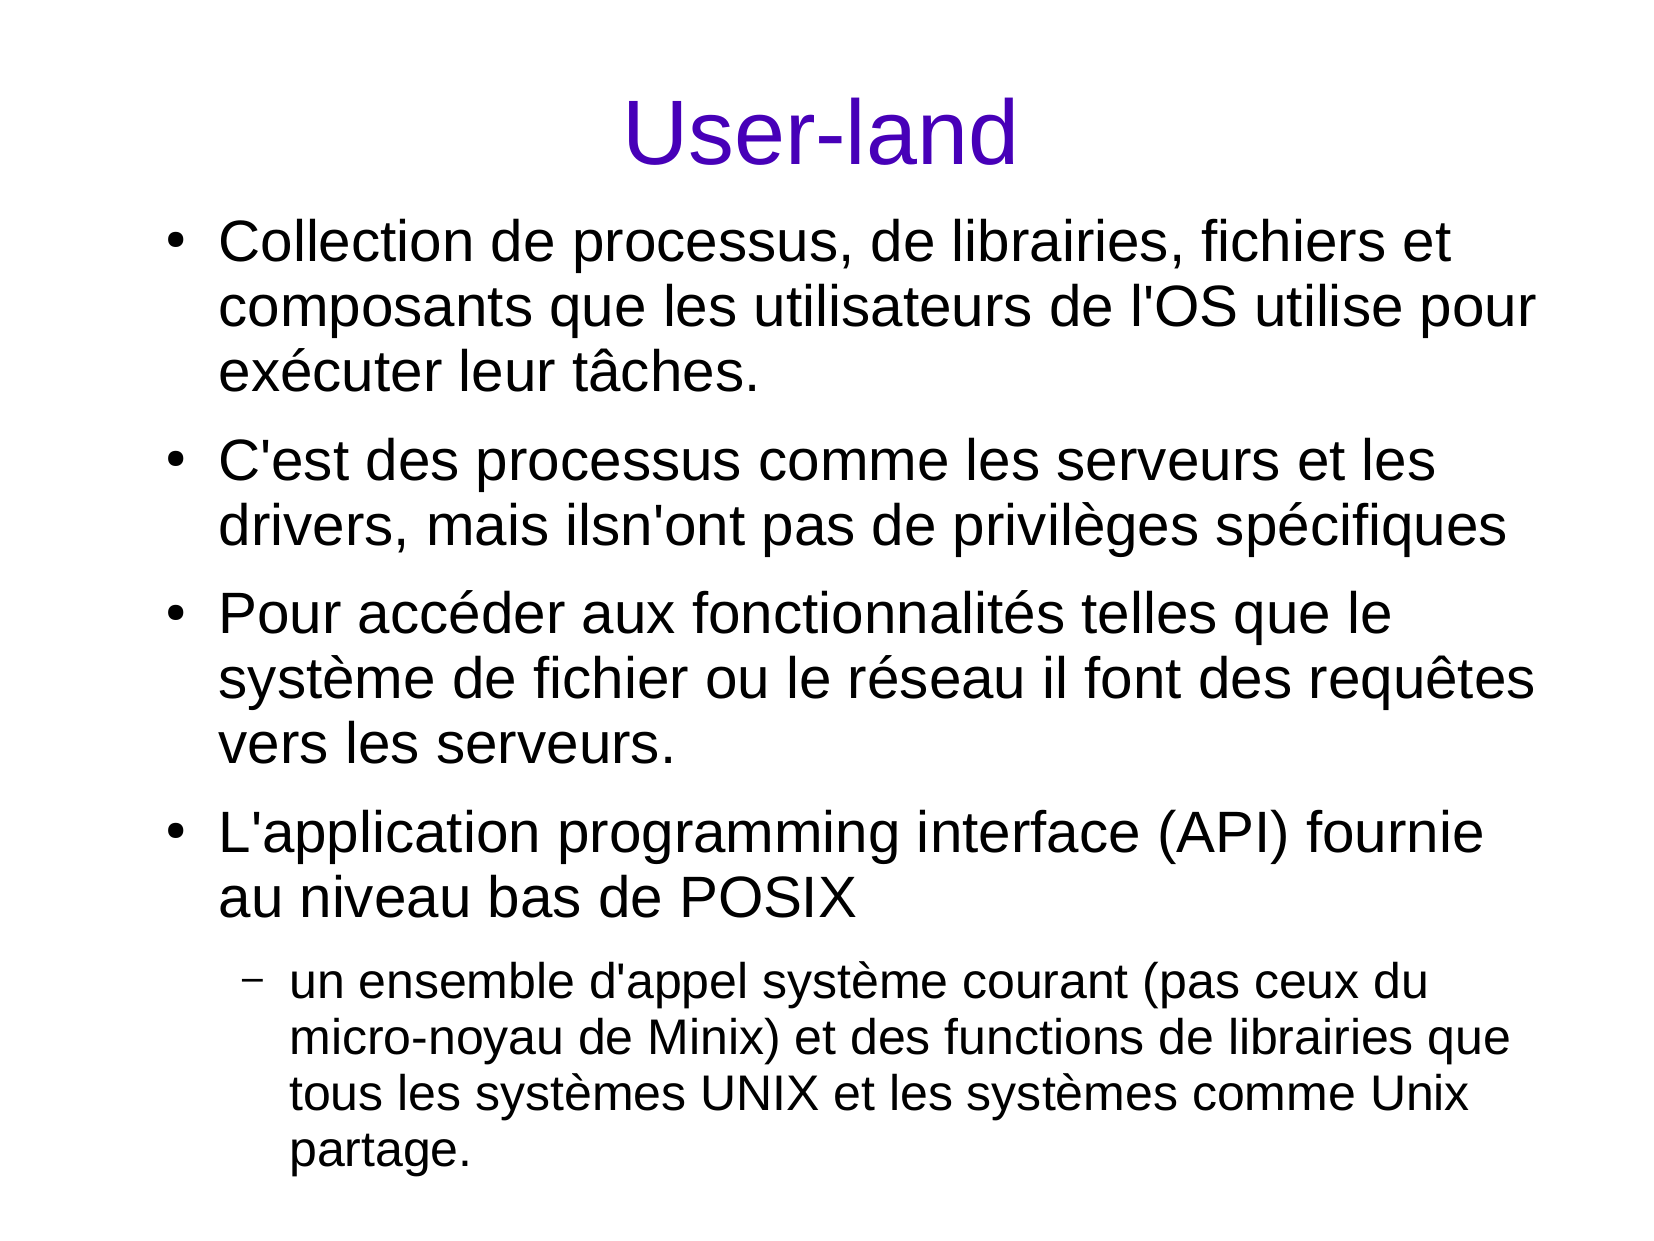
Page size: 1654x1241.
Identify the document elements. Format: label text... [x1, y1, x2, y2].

list Collection de processus, de librairies, fichiers et composants que les utilisateurs de l'OS utilise pour exécuter leur tâches. C'est des processus comme les serveurs et les drivers, mais ilsn'ont pas de privilèges spécifiques Pour accéder aux fonctionnalités telles que le système de fichier ou le réseau il font des requêtes vers les serveurs. L'application programming interface (API) fournie au niveau bas de POSIX un ensemble d'appel système courant (pas ceux du micro-noyau de Minix) et des functions de librairies que tous les systèmes UNIX et les systèmes comme Unix partage. [76, 208, 1565, 1182]
title User-land [76, 29, 1565, 208]
